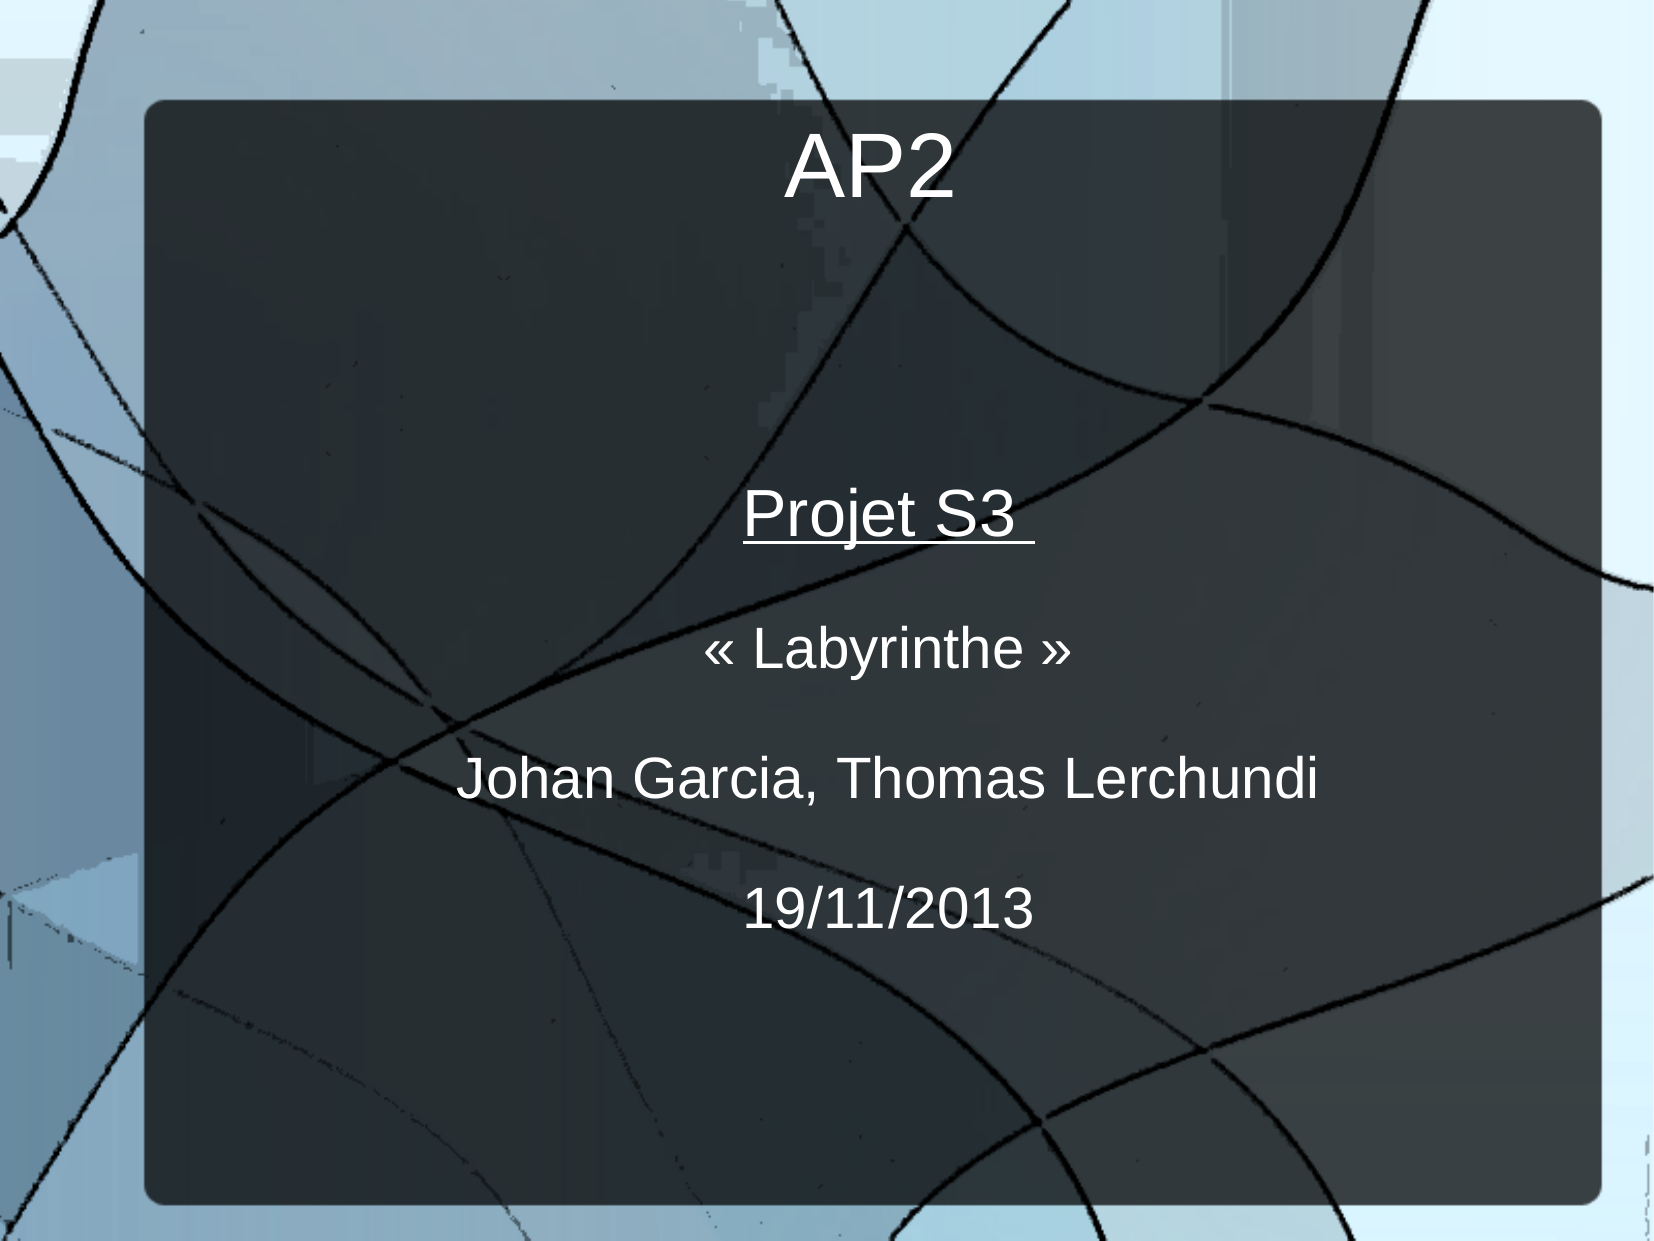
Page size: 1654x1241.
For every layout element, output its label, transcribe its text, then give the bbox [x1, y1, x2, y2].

picture [0, 0, 1654, 1241]
title AP2 [159, 108, 1583, 325]
subtitle Projet S3 « Labyrinthe » Johan Garcia, Thomas Lerchundi 19/11/2013 [206, 349, 1571, 1069]
